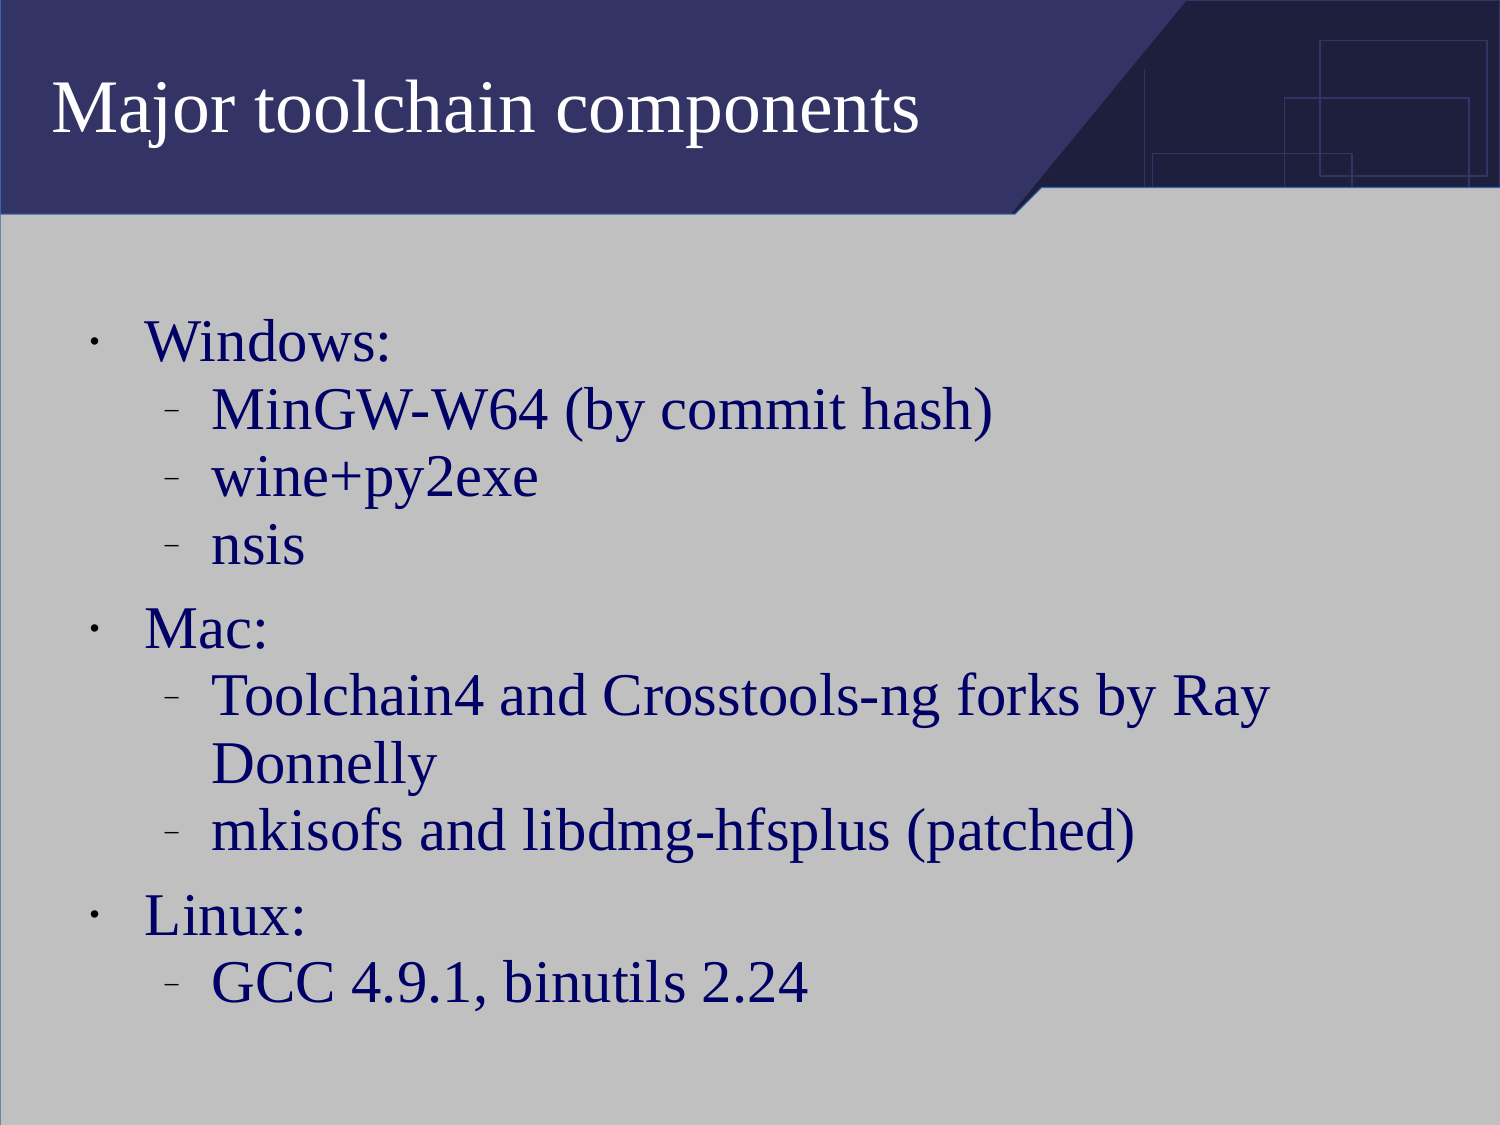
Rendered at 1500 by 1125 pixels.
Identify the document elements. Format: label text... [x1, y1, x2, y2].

text_box Major toolchain components [0, 57, 1276, 157]
text_box Windows: MinGW-W64 (by commit hash) wine+py2exe nsis Mac: Toolchain4 and Crosstools-ng forks by Ray Donnelly mkisofs and libdmg-hfsplus (patched) Linux: GCC 4.9.1, binutils 2.24 [75, 299, 1456, 1024]
